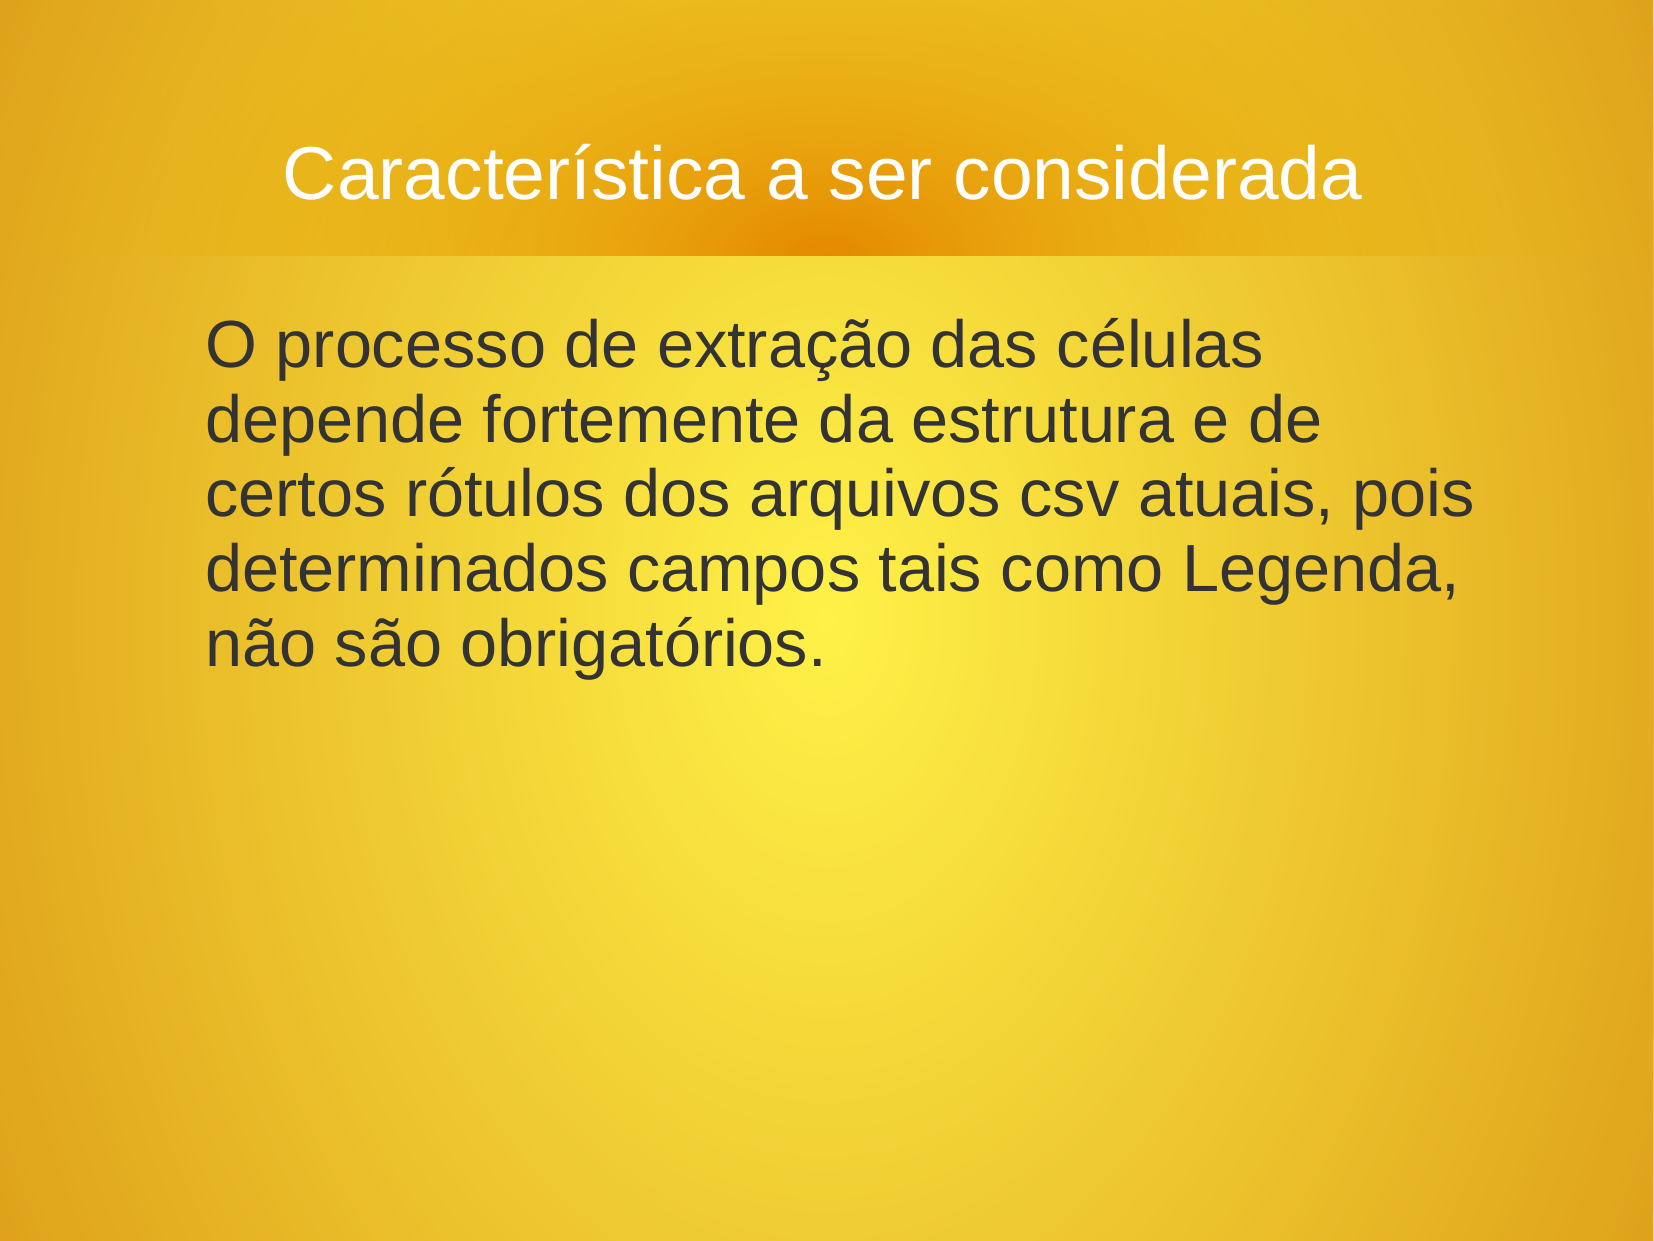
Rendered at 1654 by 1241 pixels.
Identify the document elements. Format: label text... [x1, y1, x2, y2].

list O processo de extração das células depende fortemente da estrutura e de certos rótulos dos arquivos csv atuais, pois determinados campos tais como Legenda, não são obrigatórios. [134, 306, 1519, 1027]
title Característica a ser considerada [78, 70, 1567, 278]
